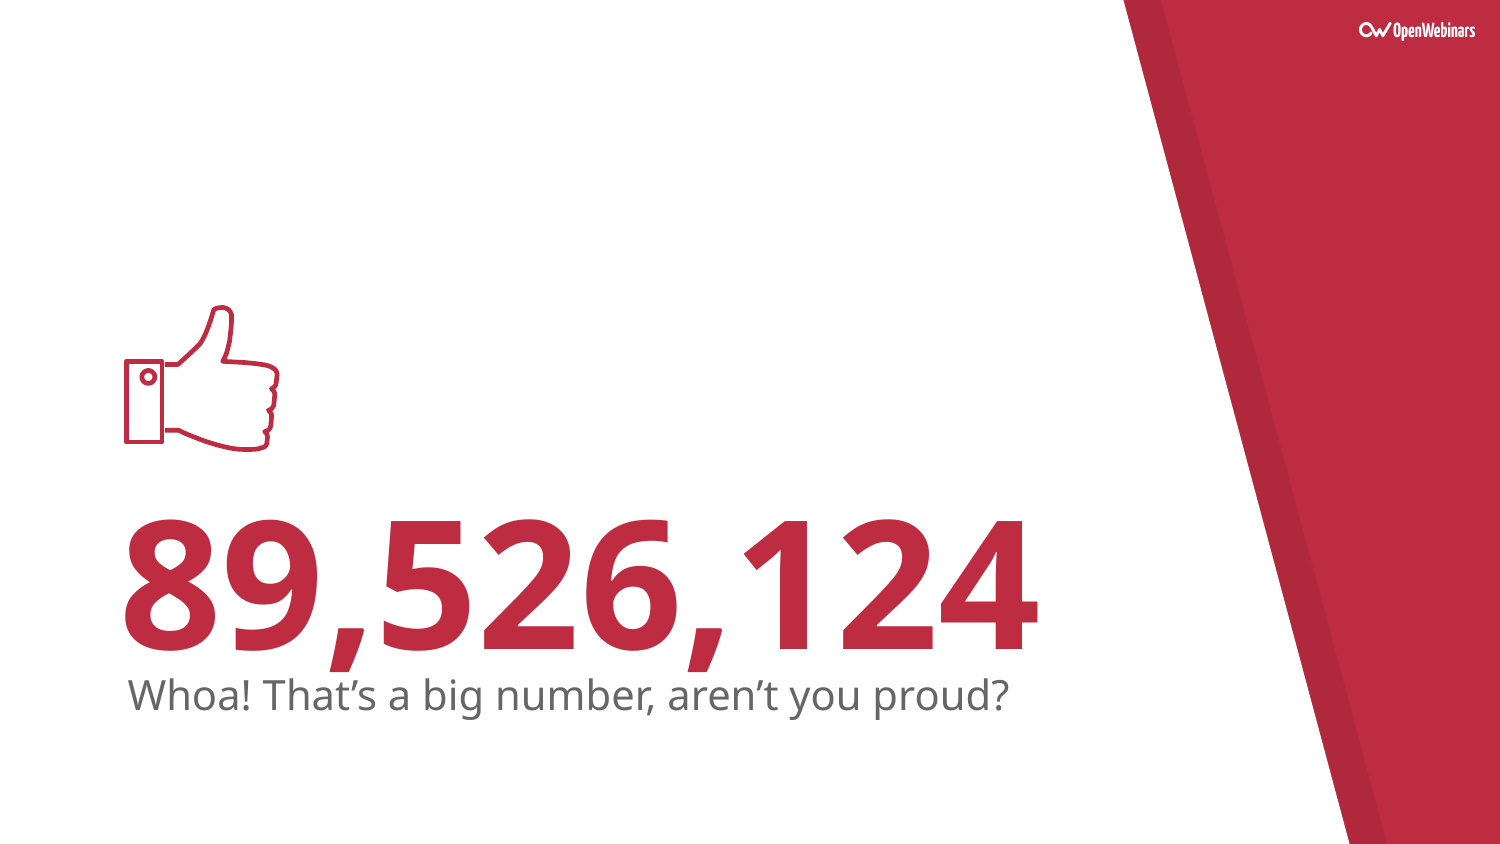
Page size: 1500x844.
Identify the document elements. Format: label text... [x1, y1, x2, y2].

picture [1359, 22, 1475, 41]
title 89,526,124 [104, 509, 1111, 700]
subtitle Whoa! That’s a big number, aren’t you proud? [112, 653, 1120, 783]
